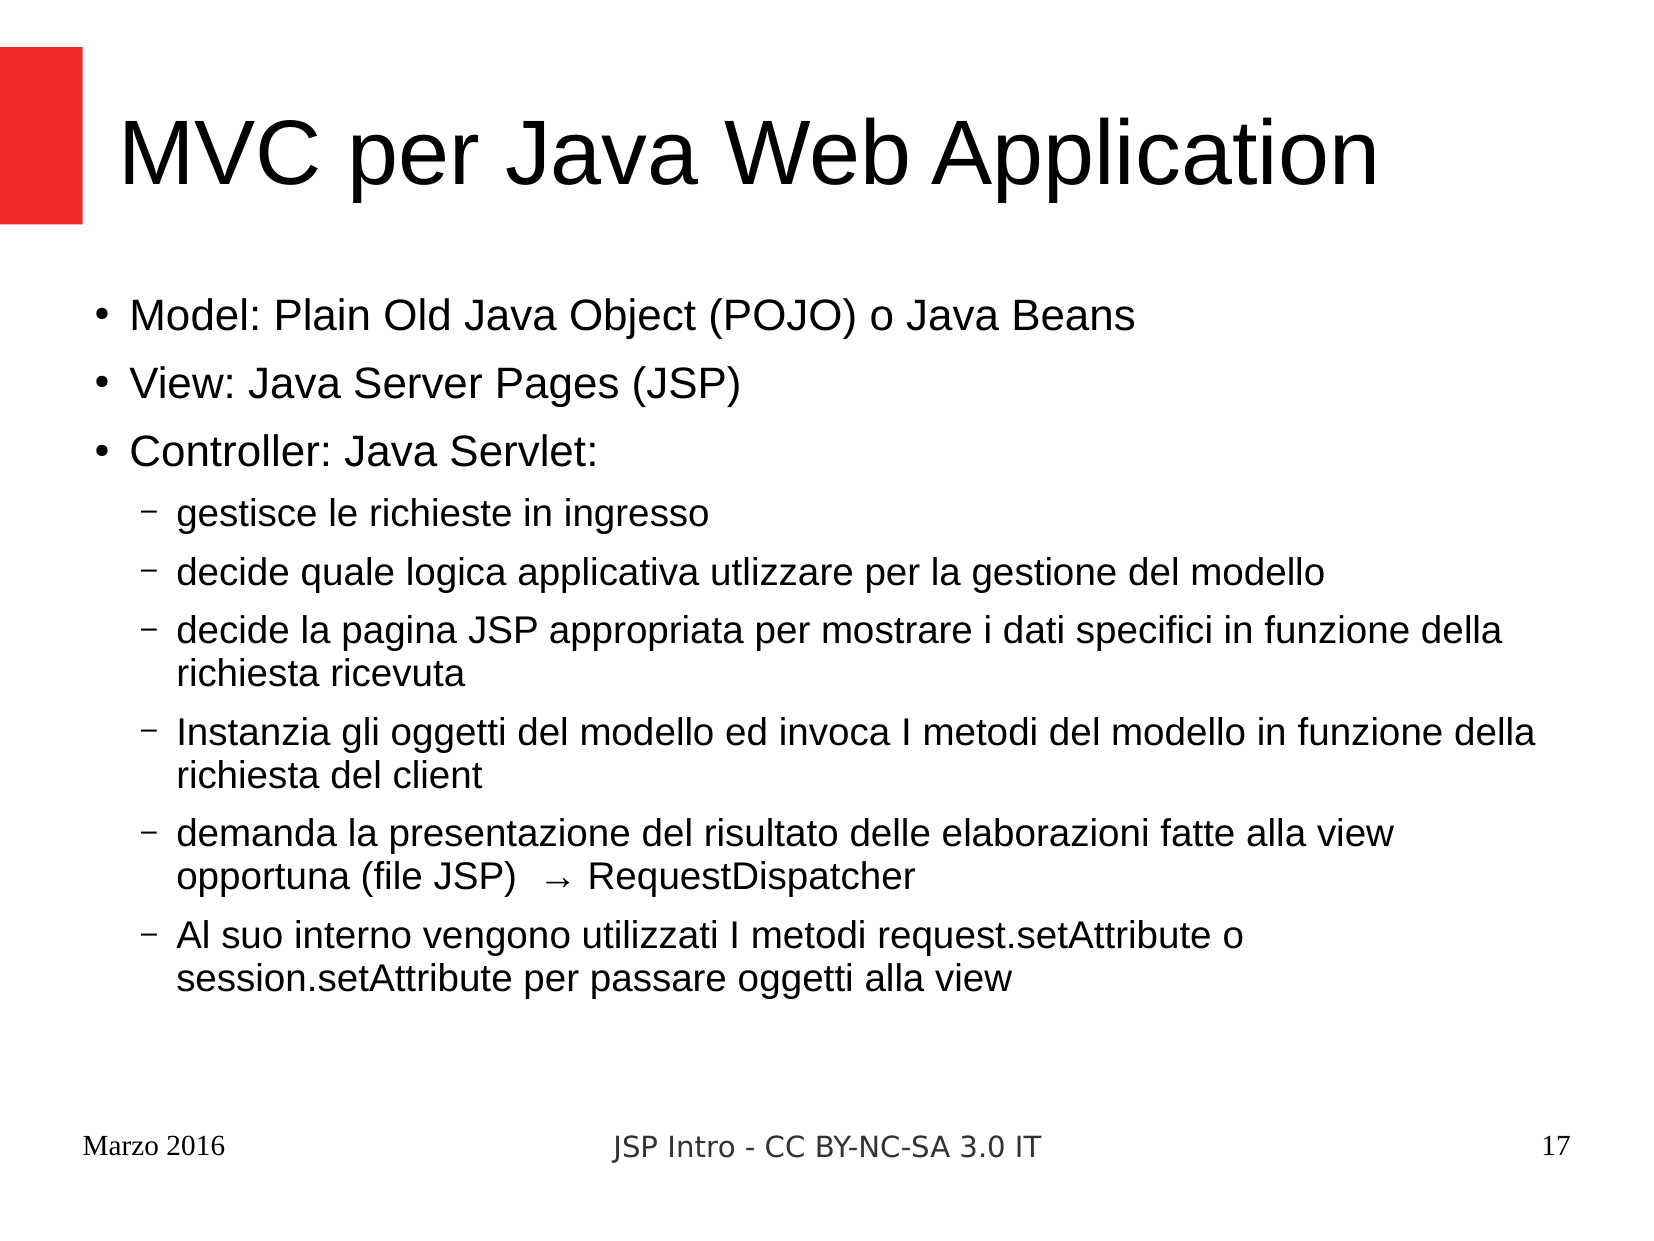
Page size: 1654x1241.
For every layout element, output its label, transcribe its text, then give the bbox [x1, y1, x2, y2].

title MVC per Java Web Application [118, 49, 1607, 257]
list Model: Plain Old Java Object (POJO) o Java Beans View: Java Server Pages (JSP) Controller: Java Servlet: gestisce le richieste in ingresso decide quale logica applicativa utlizzare per la gestione del modello decide la pagina JSP appropriata per mostrare i dati specifici in funzione della richiesta ricevuta Instanzia gli oggetti del modello ed invoca I metodi del modello in funzione della richiesta del client demanda la presentazione del risultato delle elaborazioni fatte alla view opportuna (file JSP) → RequestDispatcher Al suo interno vengono utilizzati I metodi request.setAttribute o session.setAttribute per passare oggetti alla view [82, 290, 1571, 1010]
